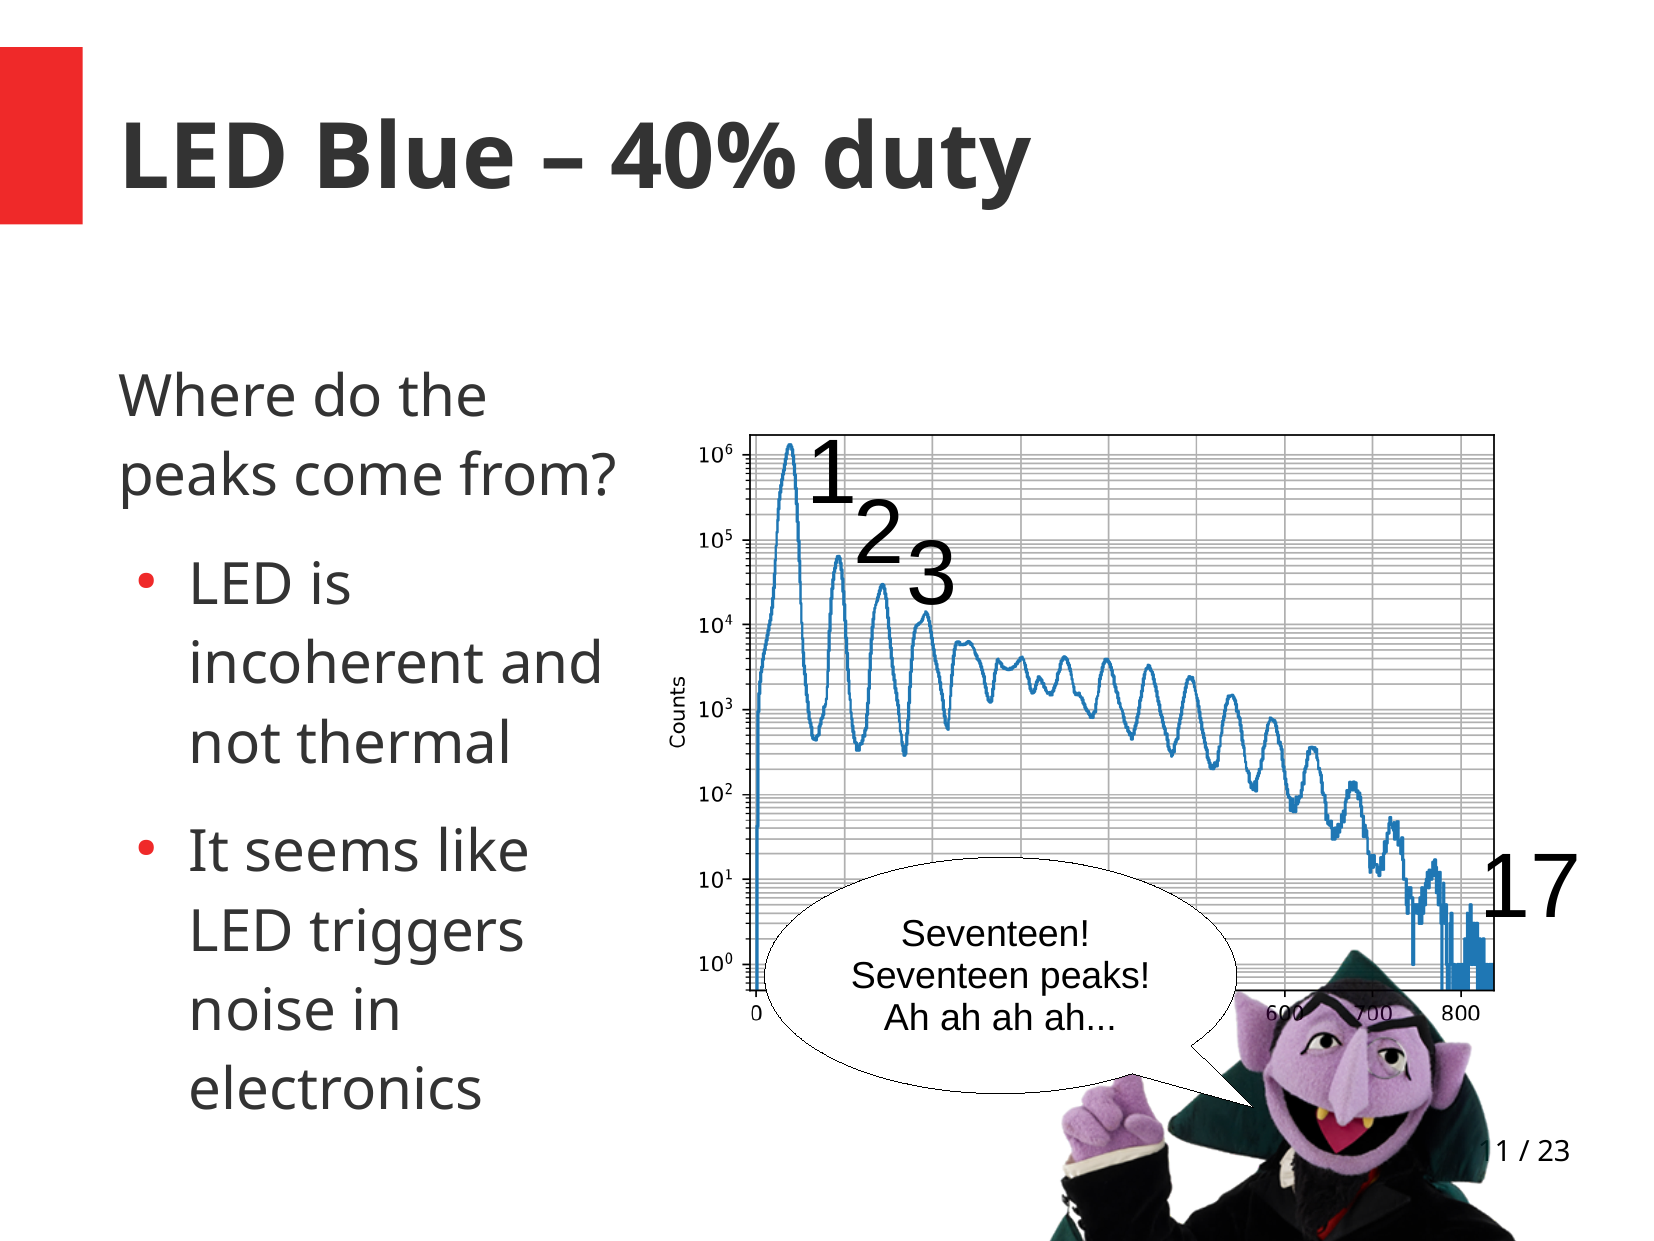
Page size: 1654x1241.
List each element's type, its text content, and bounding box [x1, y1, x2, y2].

text_box [732, 826, 762, 897]
list Where do the peaks come from? LED is incoherent and not thermal It seems like LED triggers noise in electronics [118, 354, 626, 1074]
text_box 2 [838, 473, 1028, 591]
picture [629, 348, 1590, 1241]
text_box 17 [1464, 827, 1654, 945]
text_box 1 [791, 413, 981, 531]
text_box 3 [891, 513, 1081, 632]
text_box Seventeen! Seventeen peaks! Ah ah ah ah... [764, 857, 1254, 1108]
title LED Blue – 40% duty [118, 49, 1571, 257]
